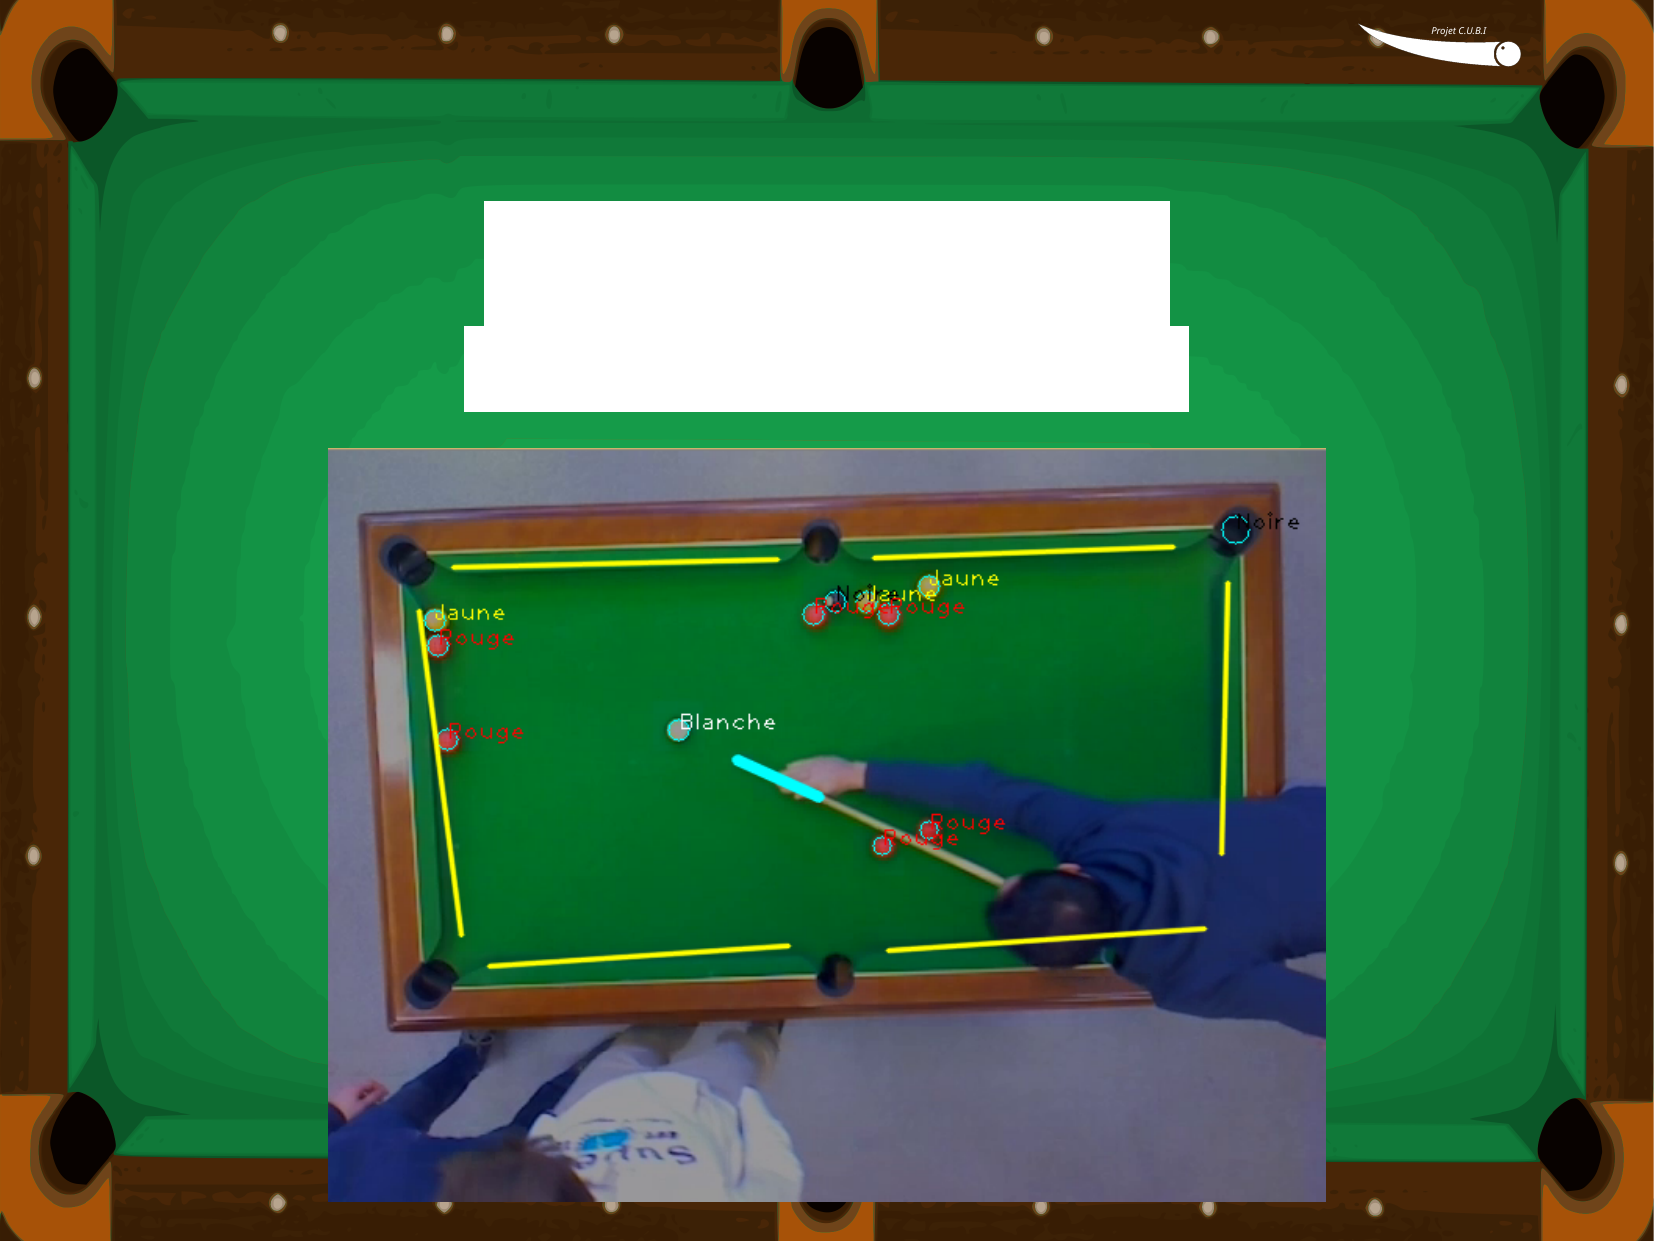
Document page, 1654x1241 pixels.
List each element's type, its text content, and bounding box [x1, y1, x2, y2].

title Développement Détection de la canne (2) [106, 202, 1548, 411]
picture [0, 0, 1654, 1241]
